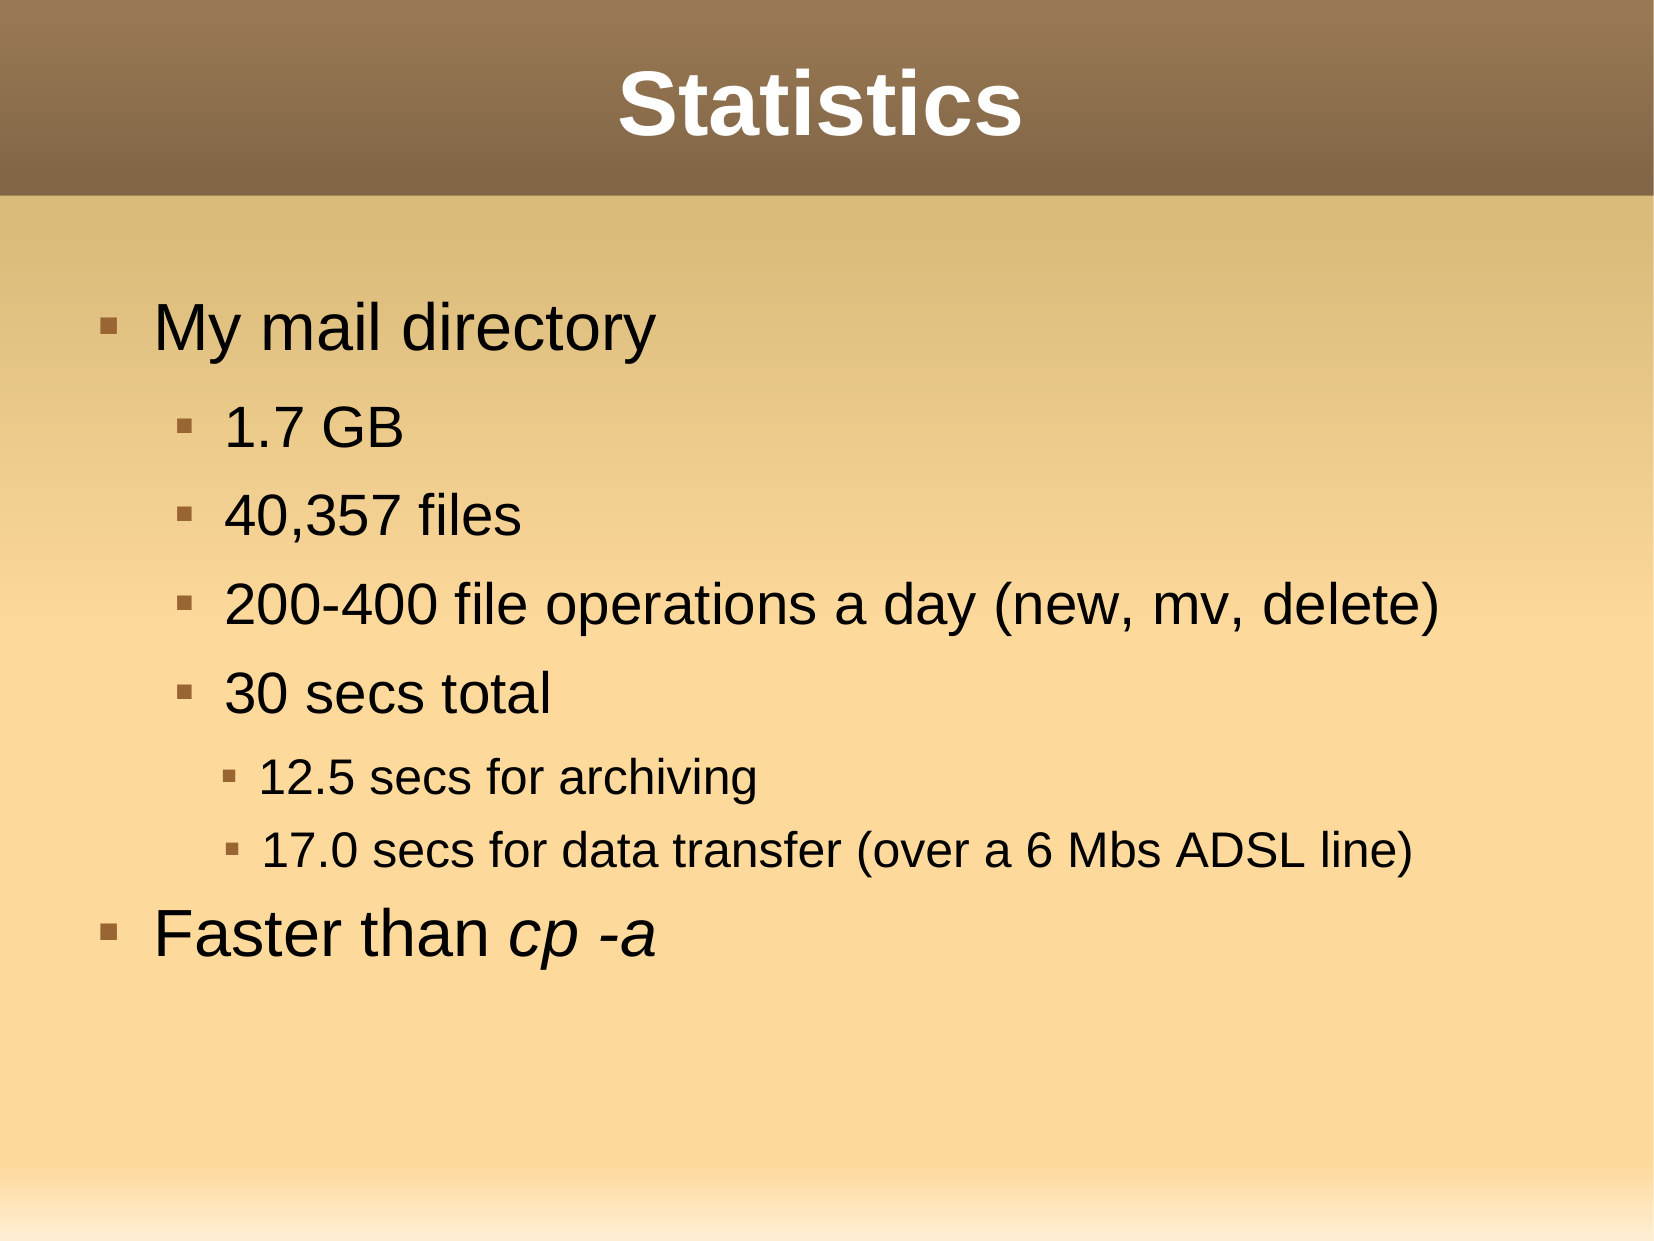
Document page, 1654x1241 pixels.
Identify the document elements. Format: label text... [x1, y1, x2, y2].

picture [0, 0, 1654, 1241]
list My mail directory 1.7 GB 40,357 files 200-400 file operations a day (new, mv, delete) 30 secs total 12.5 secs for archiving 17.0 secs for data transfer (over a 6 Mbs ADSL line) Faster than cp -a [82, 290, 1571, 1109]
title Statistics [76, 0, 1565, 208]
